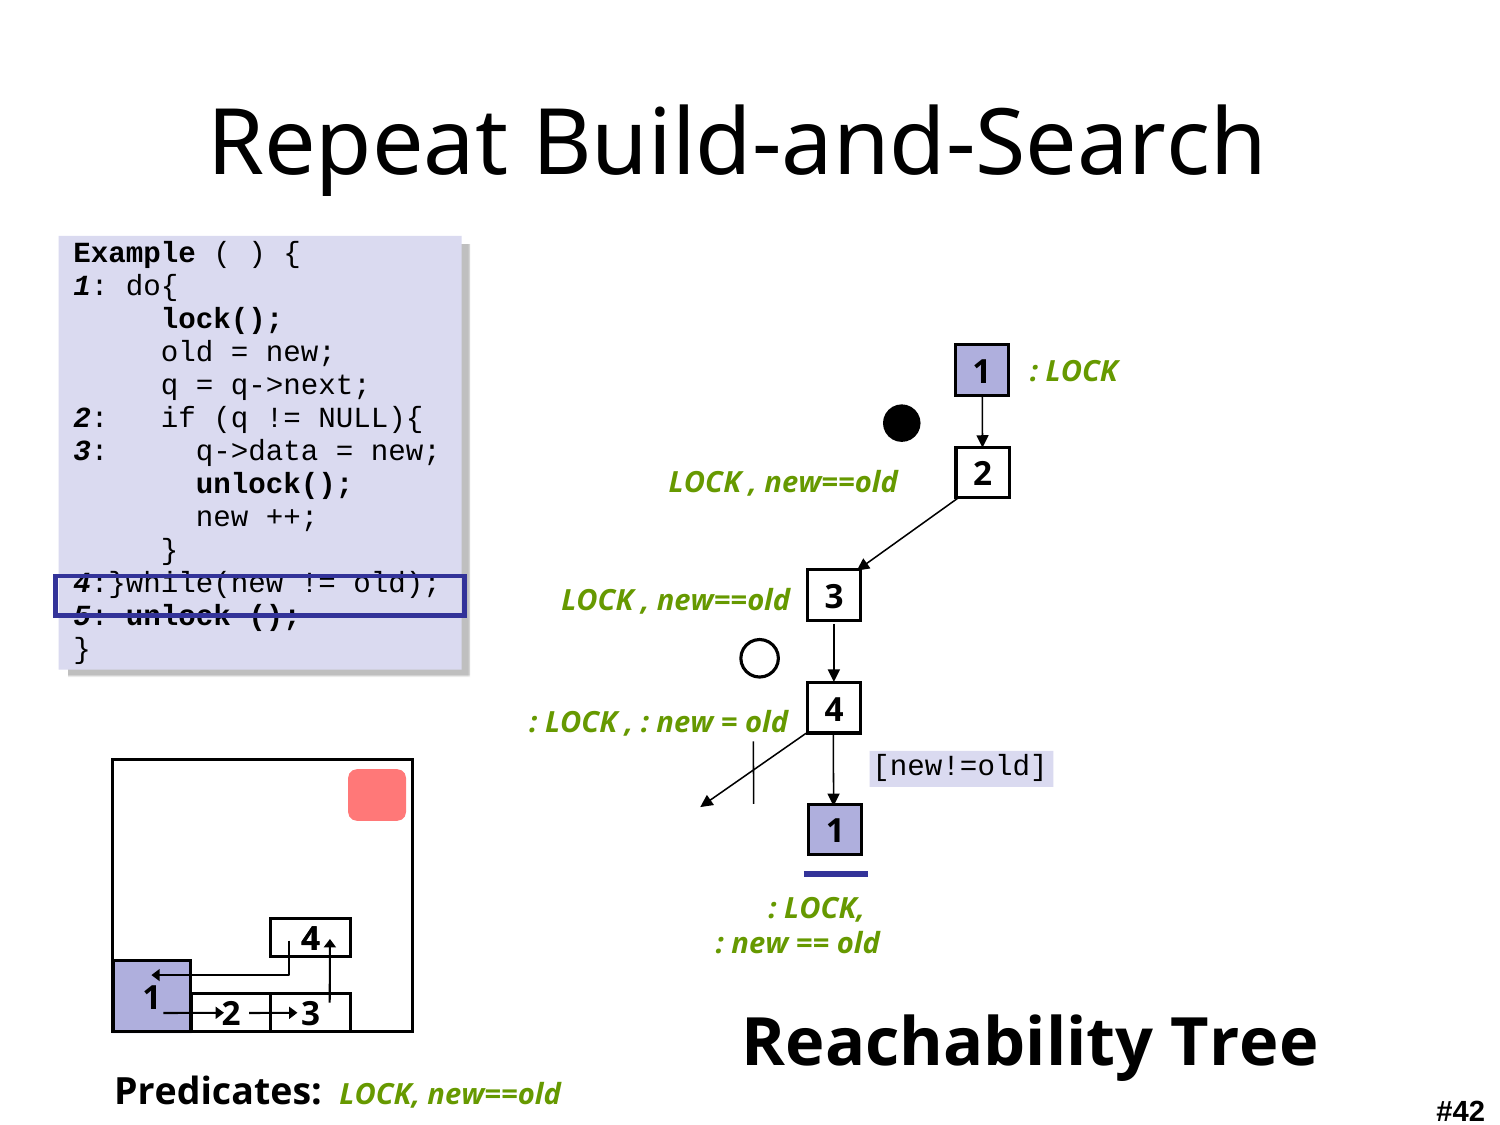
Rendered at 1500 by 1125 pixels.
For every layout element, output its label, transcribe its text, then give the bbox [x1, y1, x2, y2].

title Repeat Build-and-Search [24, 45, 1476, 233]
text_box : LOCK, : new == old [662, 885, 880, 968]
text_box Example ( ) { 1: do{ lock(); old = new; q = q->next; 2: if (q != NULL){ 3: q->data = new; unlock(); new ++; } 4:}while(new != old); 5: unlock (); } [58, 235, 462, 574]
text_box Reachability Tree [727, 999, 1334, 1088]
text_box [new!=old] [869, 750, 1054, 787]
text_box LOCK , new==old [507, 577, 791, 625]
text_box : LOCK , : new = old [450, 699, 789, 747]
text_box Example ( ) { 1: do{ lock(); old = new; q = q->next; 2: if (q != NULL){ 3: q->data = new; unlock(); new ++; } 4:}while(new != old); 5: unlock (); } [58, 618, 462, 670]
text_box 1 [808, 804, 862, 855]
text_box 4 [270, 918, 351, 957]
text_box 2 [955, 447, 1010, 498]
text_box 4 [807, 682, 861, 734]
text_box [882, 404, 921, 442]
text_box LOCK , new==old [668, 459, 920, 508]
text_box 3 [807, 569, 861, 621]
text_box [114, 959, 192, 974]
text_box Predicates: LOCK, new==old [99, 1064, 596, 1121]
text_box [348, 769, 407, 821]
text_box 3 [270, 993, 351, 1032]
text_box 2 [191, 993, 270, 1032]
text_box Example ( ) { 1: do{ lock(); old = new; q = q->next; 2: if (q != NULL){ 3: q->data = new; unlock(); new ++; } 4:}while(new != old); 5: unlock (); } [58, 578, 462, 613]
text_box : LOCK [1015, 348, 1163, 396]
text_box 1 [113, 960, 191, 1032]
text_box 1 [955, 344, 1009, 396]
